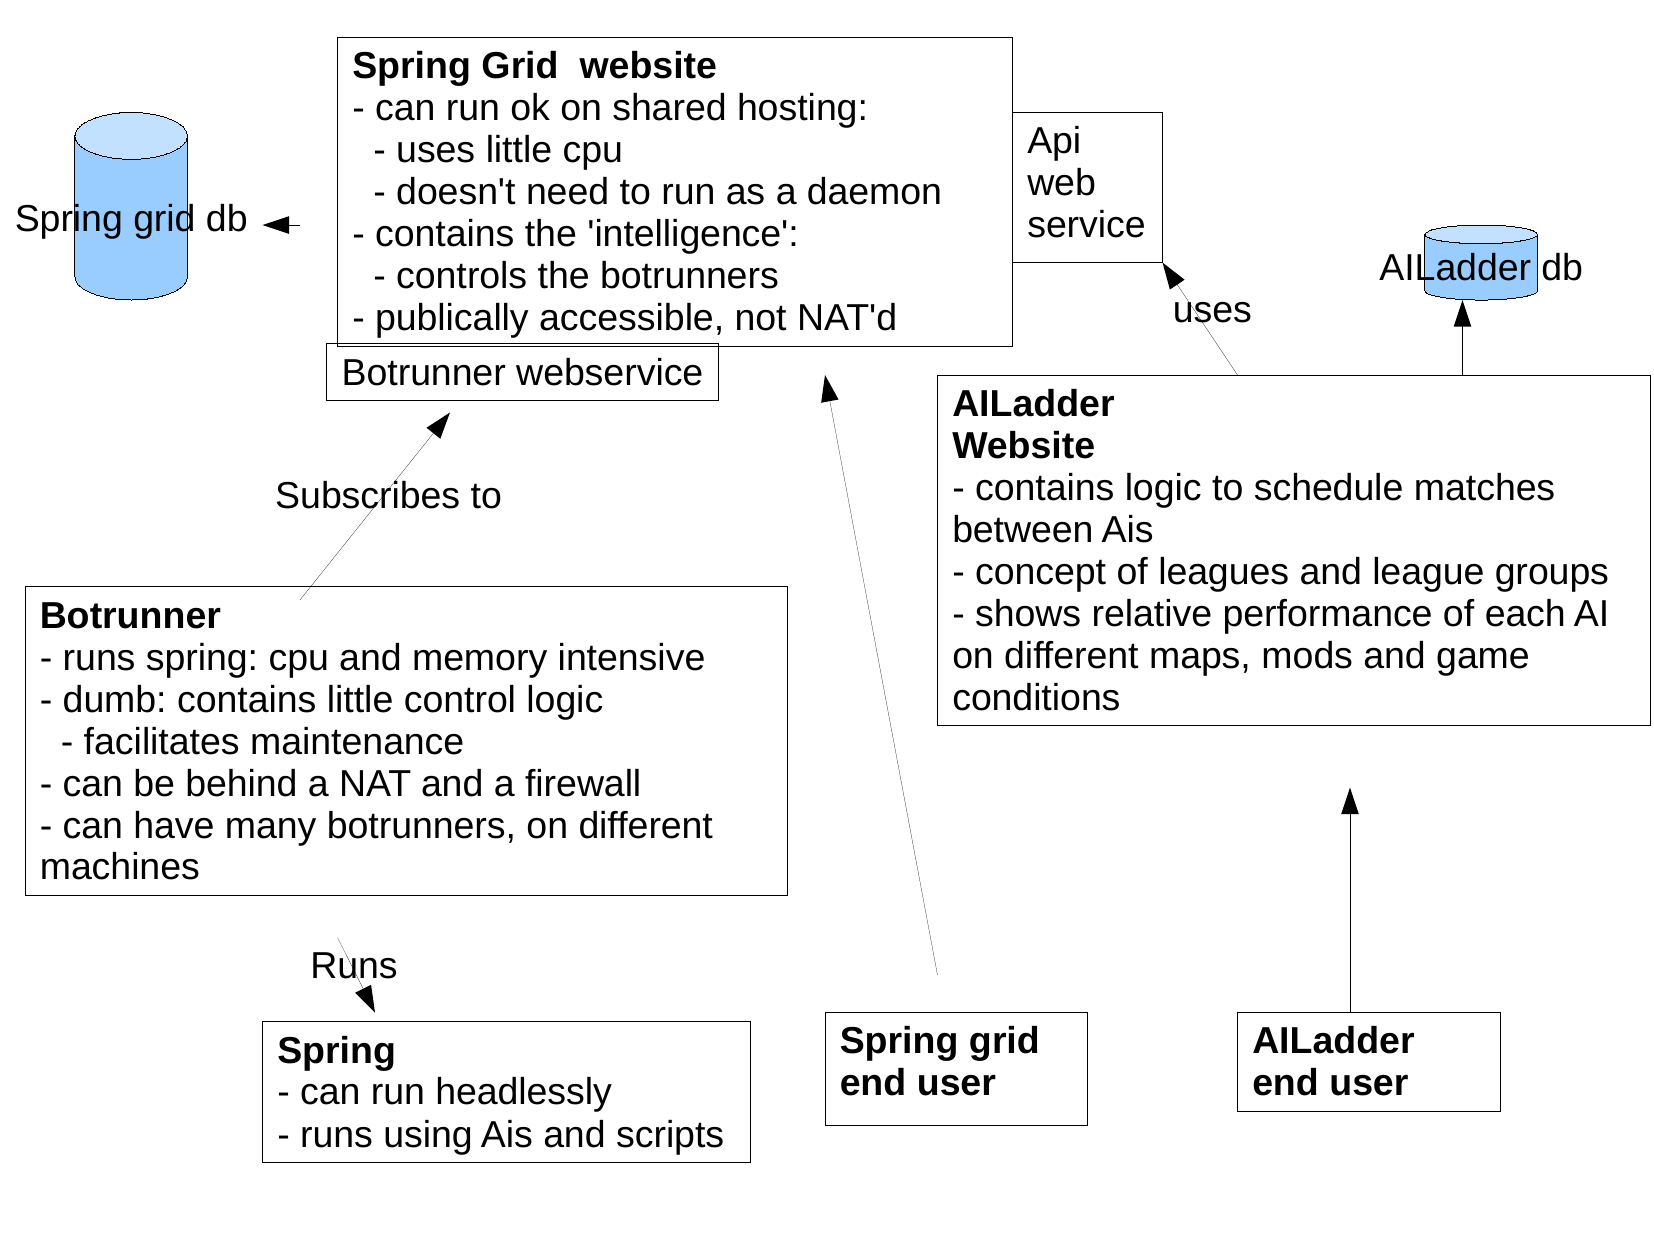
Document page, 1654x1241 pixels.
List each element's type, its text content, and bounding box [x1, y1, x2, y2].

text_box AILadder db [1424, 235, 1538, 301]
text_box Spring grid db [74, 137, 188, 301]
text_box Runs [295, 937, 413, 1013]
text_box Botrunner webservice [326, 343, 719, 401]
text_box Spring - can run headlessly - runs using Ais and scripts [262, 1021, 751, 1163]
text_box AILadder end user [1237, 1012, 1501, 1112]
text_box AILadder Website - contains logic to schedule matches between Ais - concept of leagues and league groups - shows relative performance of each AI on different maps, mods and game conditions [937, 375, 1651, 726]
text_box Botrunner - runs spring: cpu and memory intensive - dumb: contains little control logic - facilitates maintenance - can be behind a NAT and a firewall - can have many botrunners, on different machines [25, 586, 788, 896]
text_box Subscribes to [260, 467, 517, 525]
text_box uses [1158, 280, 1313, 338]
text_box Spring Grid website - can run ok on shared hosting: - uses little cpu - doesn't need to run as a daemon - contains the 'intelligence': - controls the botrunners - publically accessible, not NAT'd [337, 37, 1013, 347]
text_box Spring grid end user [825, 1012, 1088, 1126]
text_box Api web service [1012, 112, 1163, 263]
